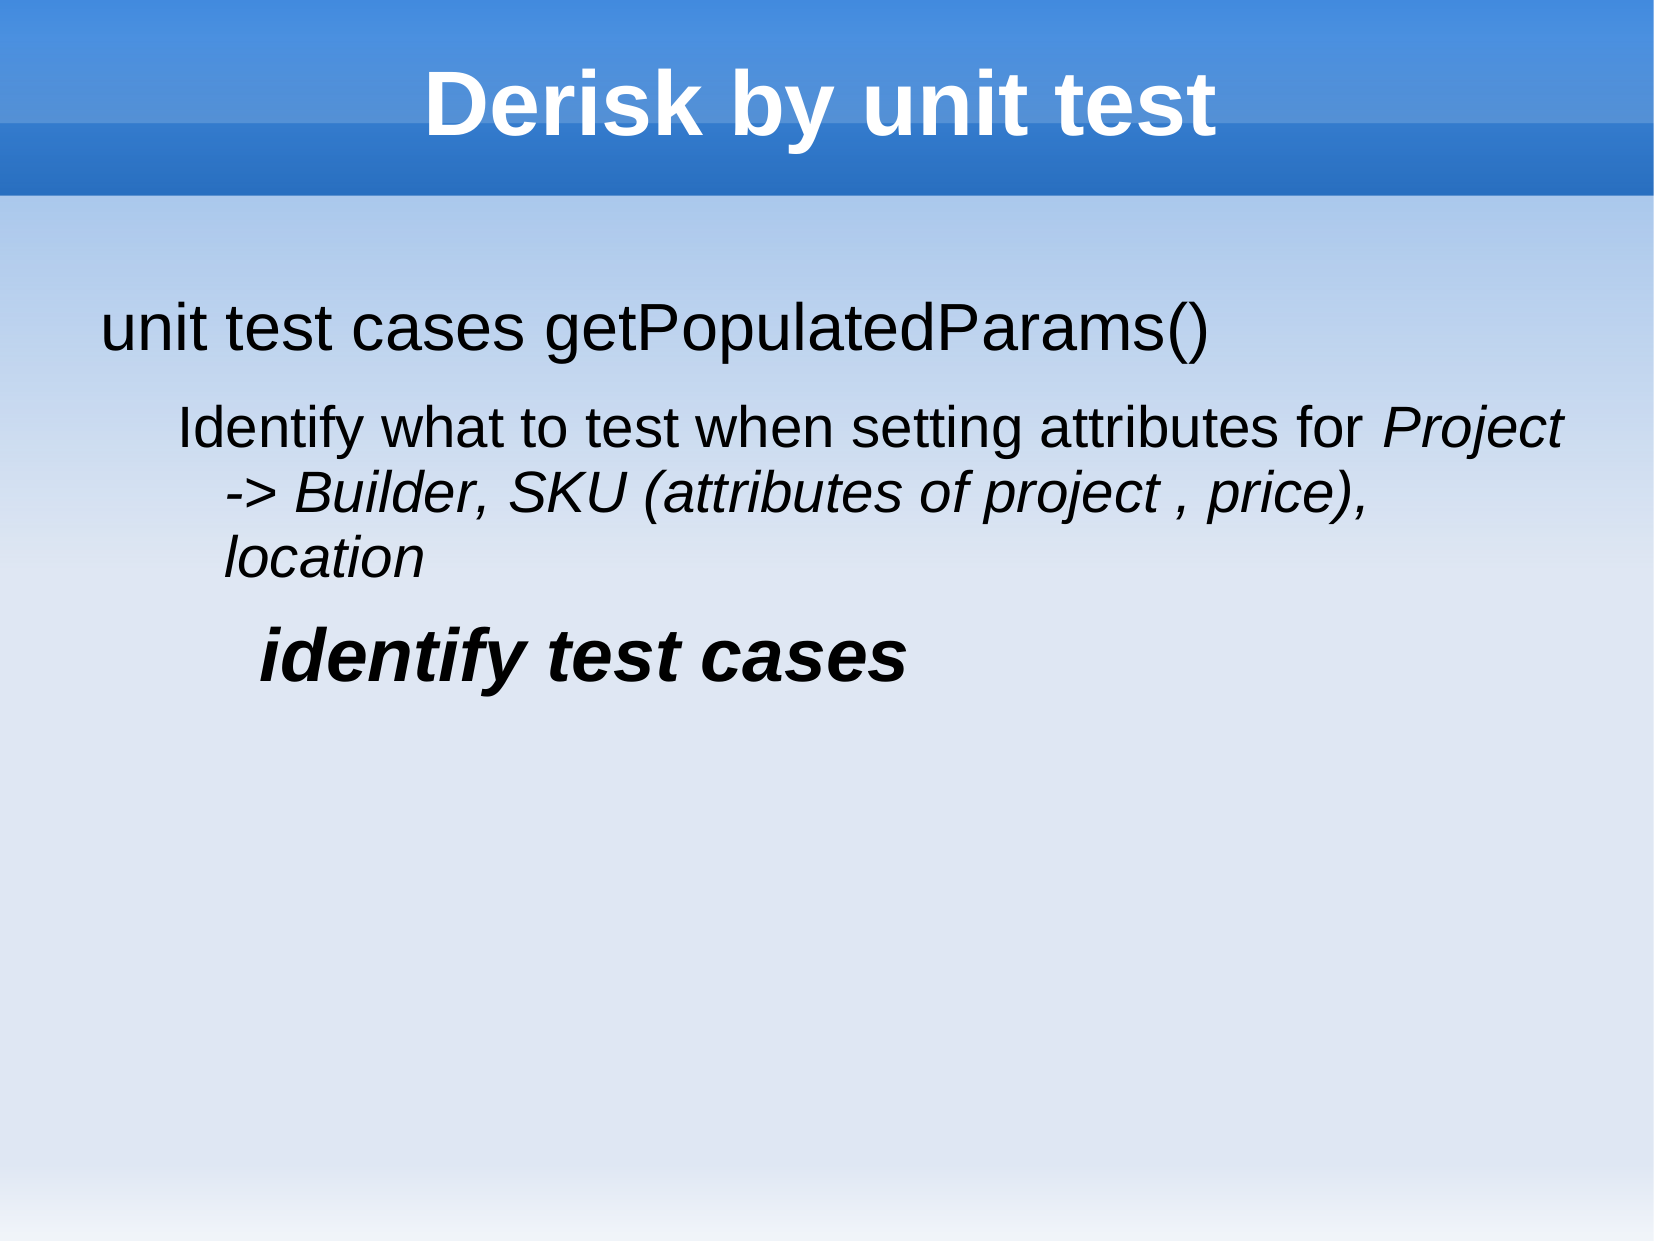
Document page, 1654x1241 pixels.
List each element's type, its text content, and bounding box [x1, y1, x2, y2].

picture [0, 0, 1654, 1241]
title Derisk by unit test [76, 7, 1565, 200]
list unit test cases getPopulatedParams() Identify what to test when setting attributes for Project -> Builder, SKU (attributes of project , price), location identify test cases [82, 290, 1571, 1094]
